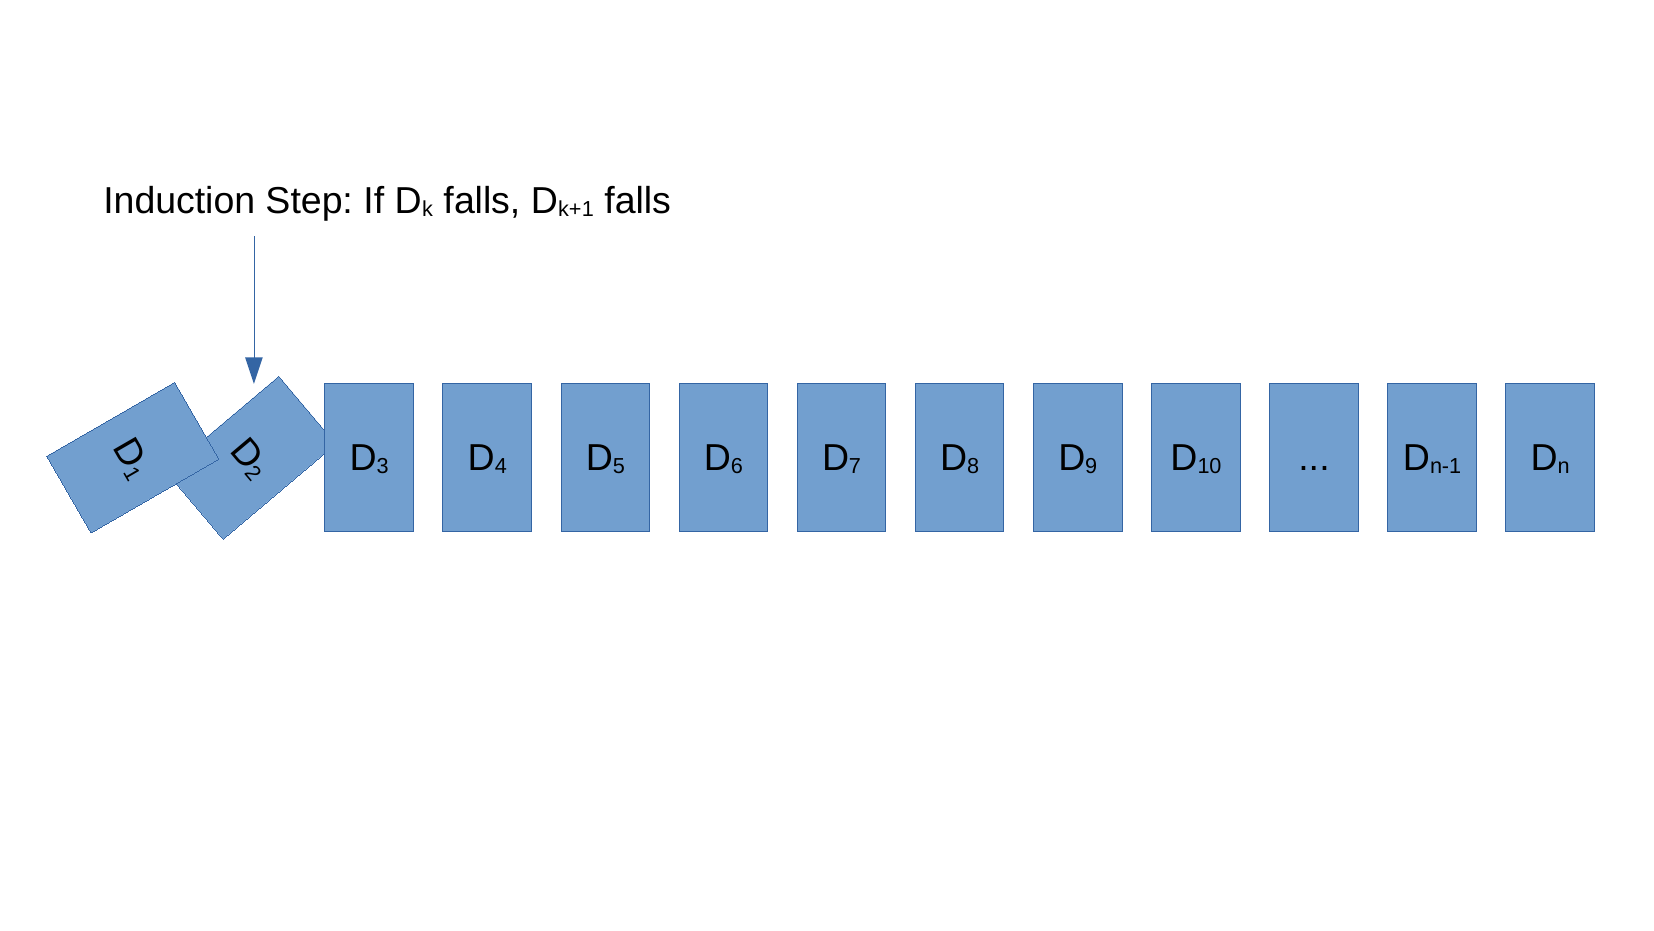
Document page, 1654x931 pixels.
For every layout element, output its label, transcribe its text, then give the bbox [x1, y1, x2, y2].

text_box D7 [797, 383, 886, 532]
text_box Dn-1 [1387, 383, 1477, 532]
text_box ... [1269, 383, 1359, 532]
text_box D9 [1033, 383, 1123, 532]
text_box D3 [324, 383, 414, 532]
text_box D8 [915, 383, 1004, 532]
text_box D1 [46, 382, 219, 533]
text_box D5 [561, 383, 650, 532]
text_box Induction Step: If Dk falls, Dk+1 falls [88, 171, 686, 229]
text_box D4 [442, 383, 532, 532]
text_box D2 [176, 376, 324, 540]
text_box Dn [1505, 383, 1595, 532]
text_box D6 [679, 383, 768, 532]
text_box D10 [1151, 383, 1241, 532]
